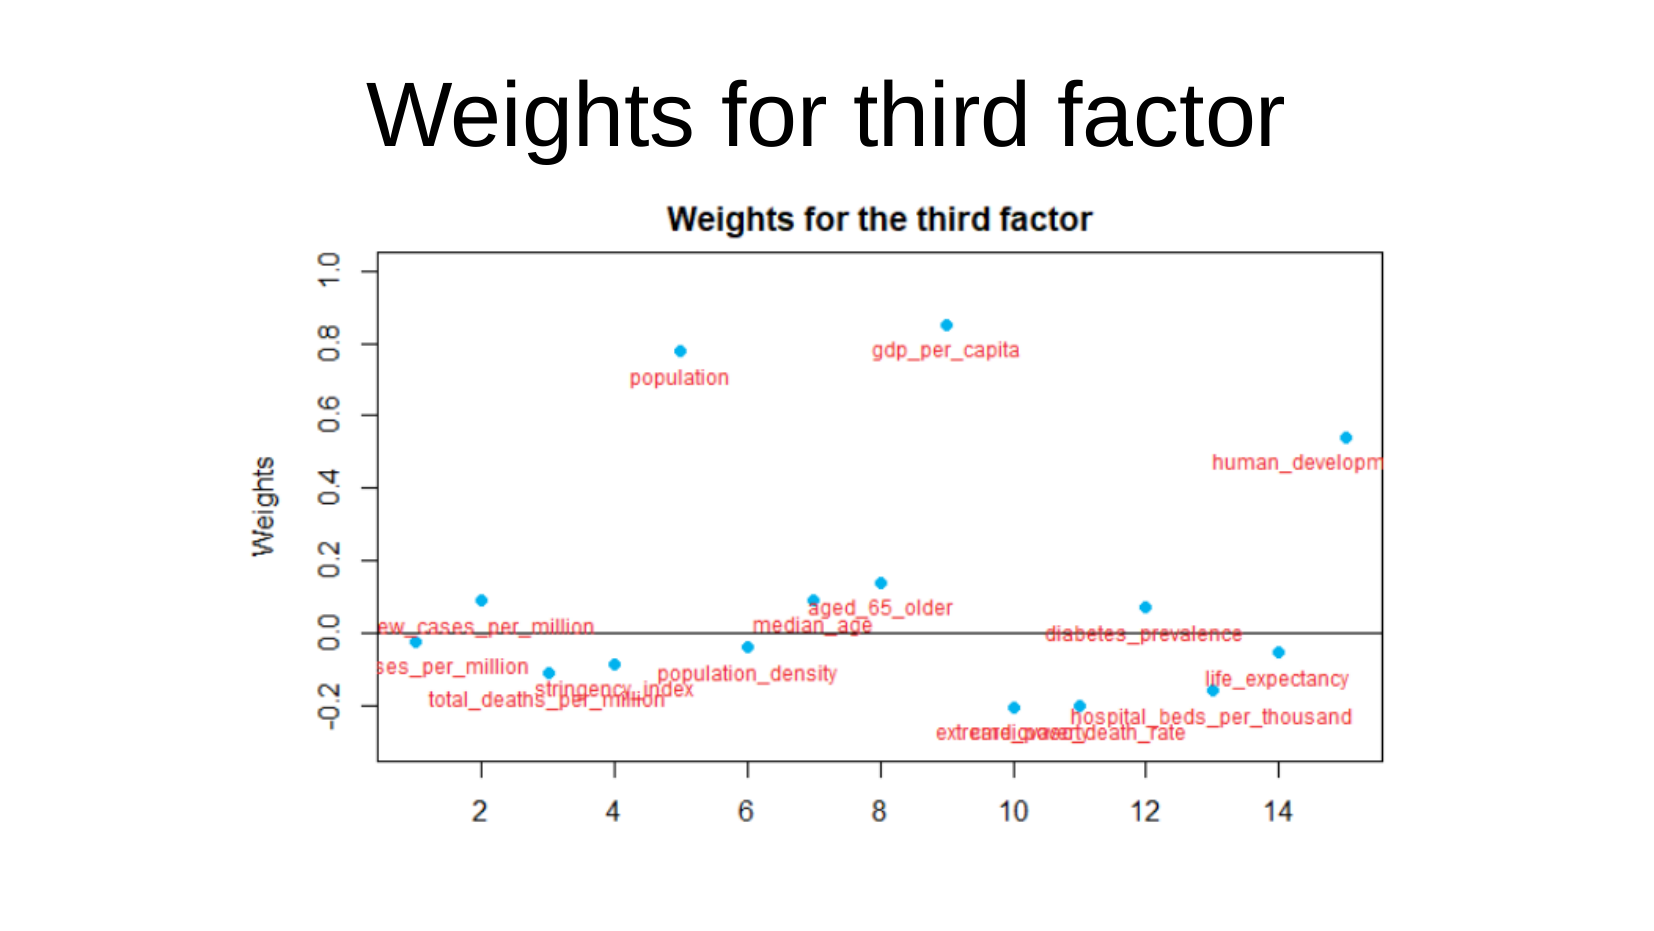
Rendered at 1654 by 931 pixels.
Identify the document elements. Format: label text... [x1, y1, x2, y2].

title Weights for third factor [82, 37, 1571, 193]
picture [247, 192, 1426, 856]
